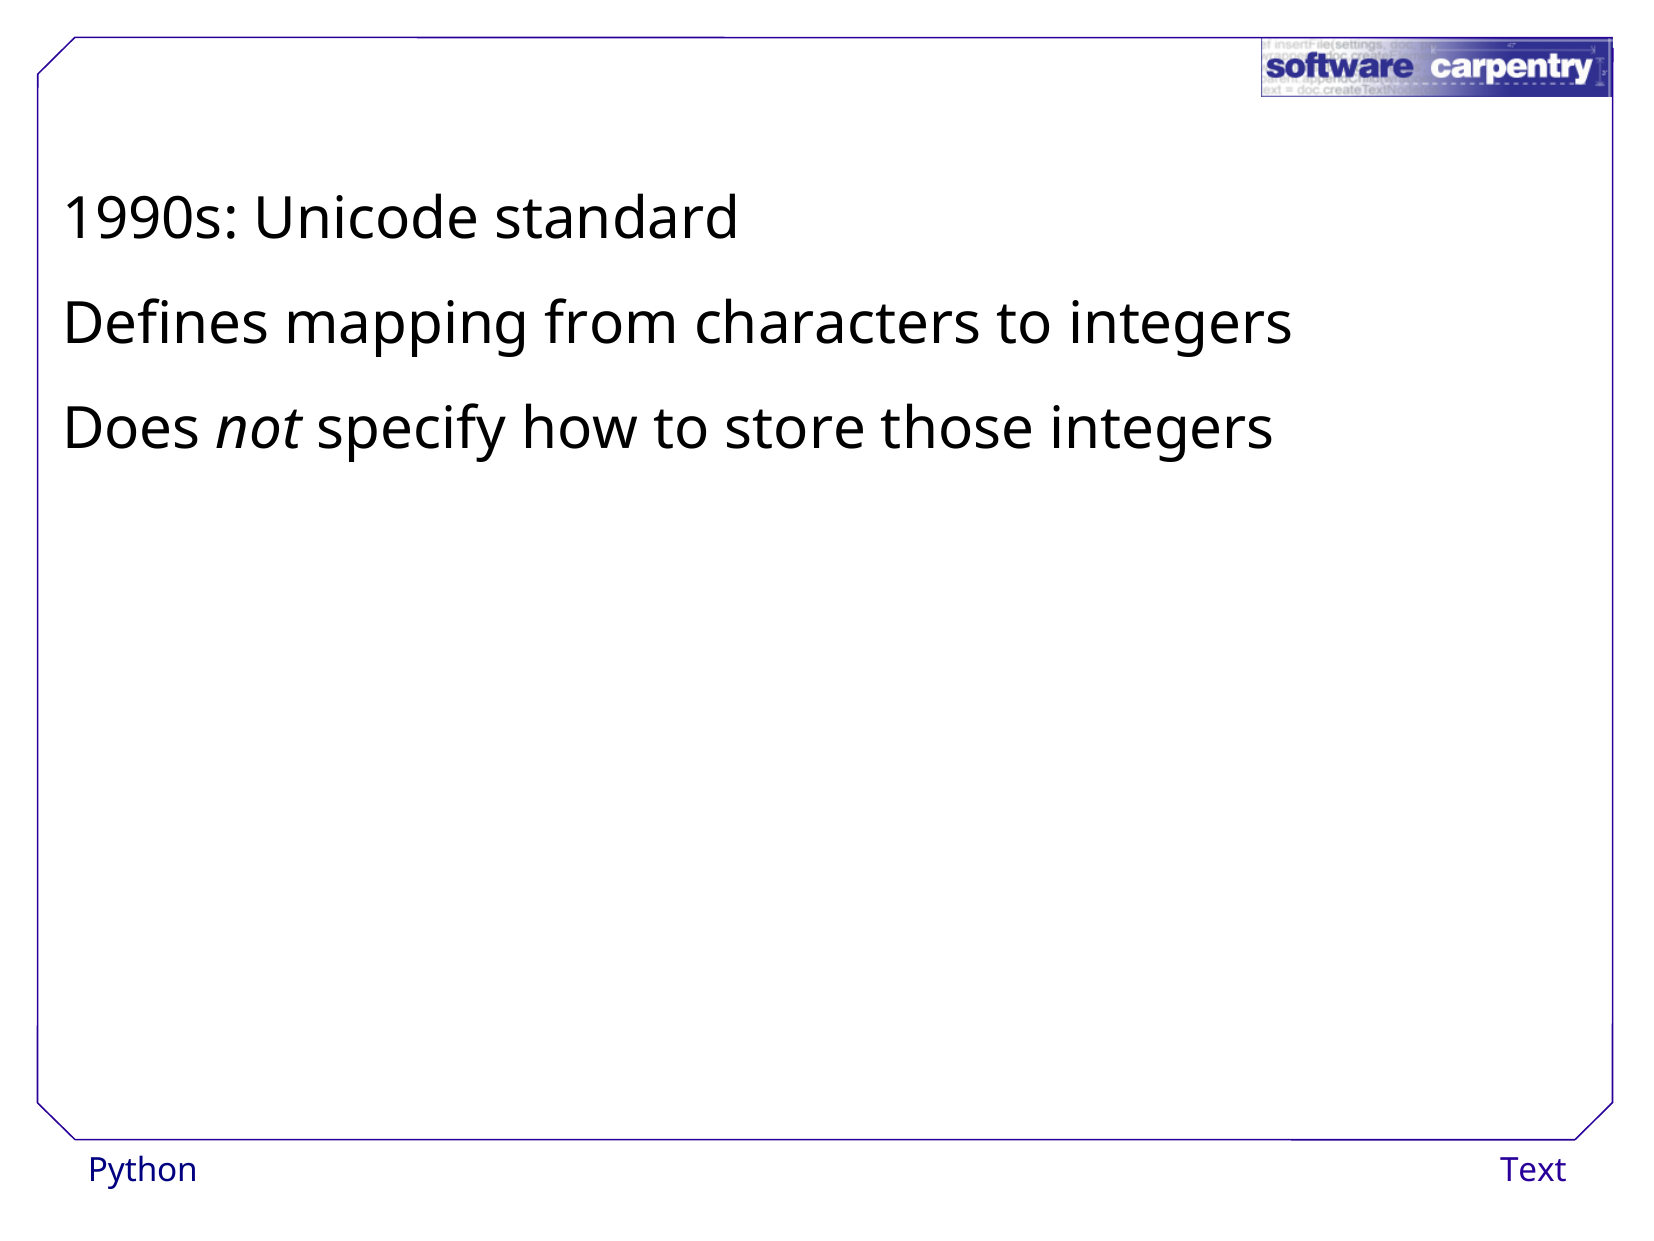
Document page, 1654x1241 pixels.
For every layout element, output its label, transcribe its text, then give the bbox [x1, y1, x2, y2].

picture [1261, 39, 1613, 97]
text_box 1990s: Unicode standard Defines mapping from characters to integers Does not specify how to store those integers [47, 138, 1459, 469]
